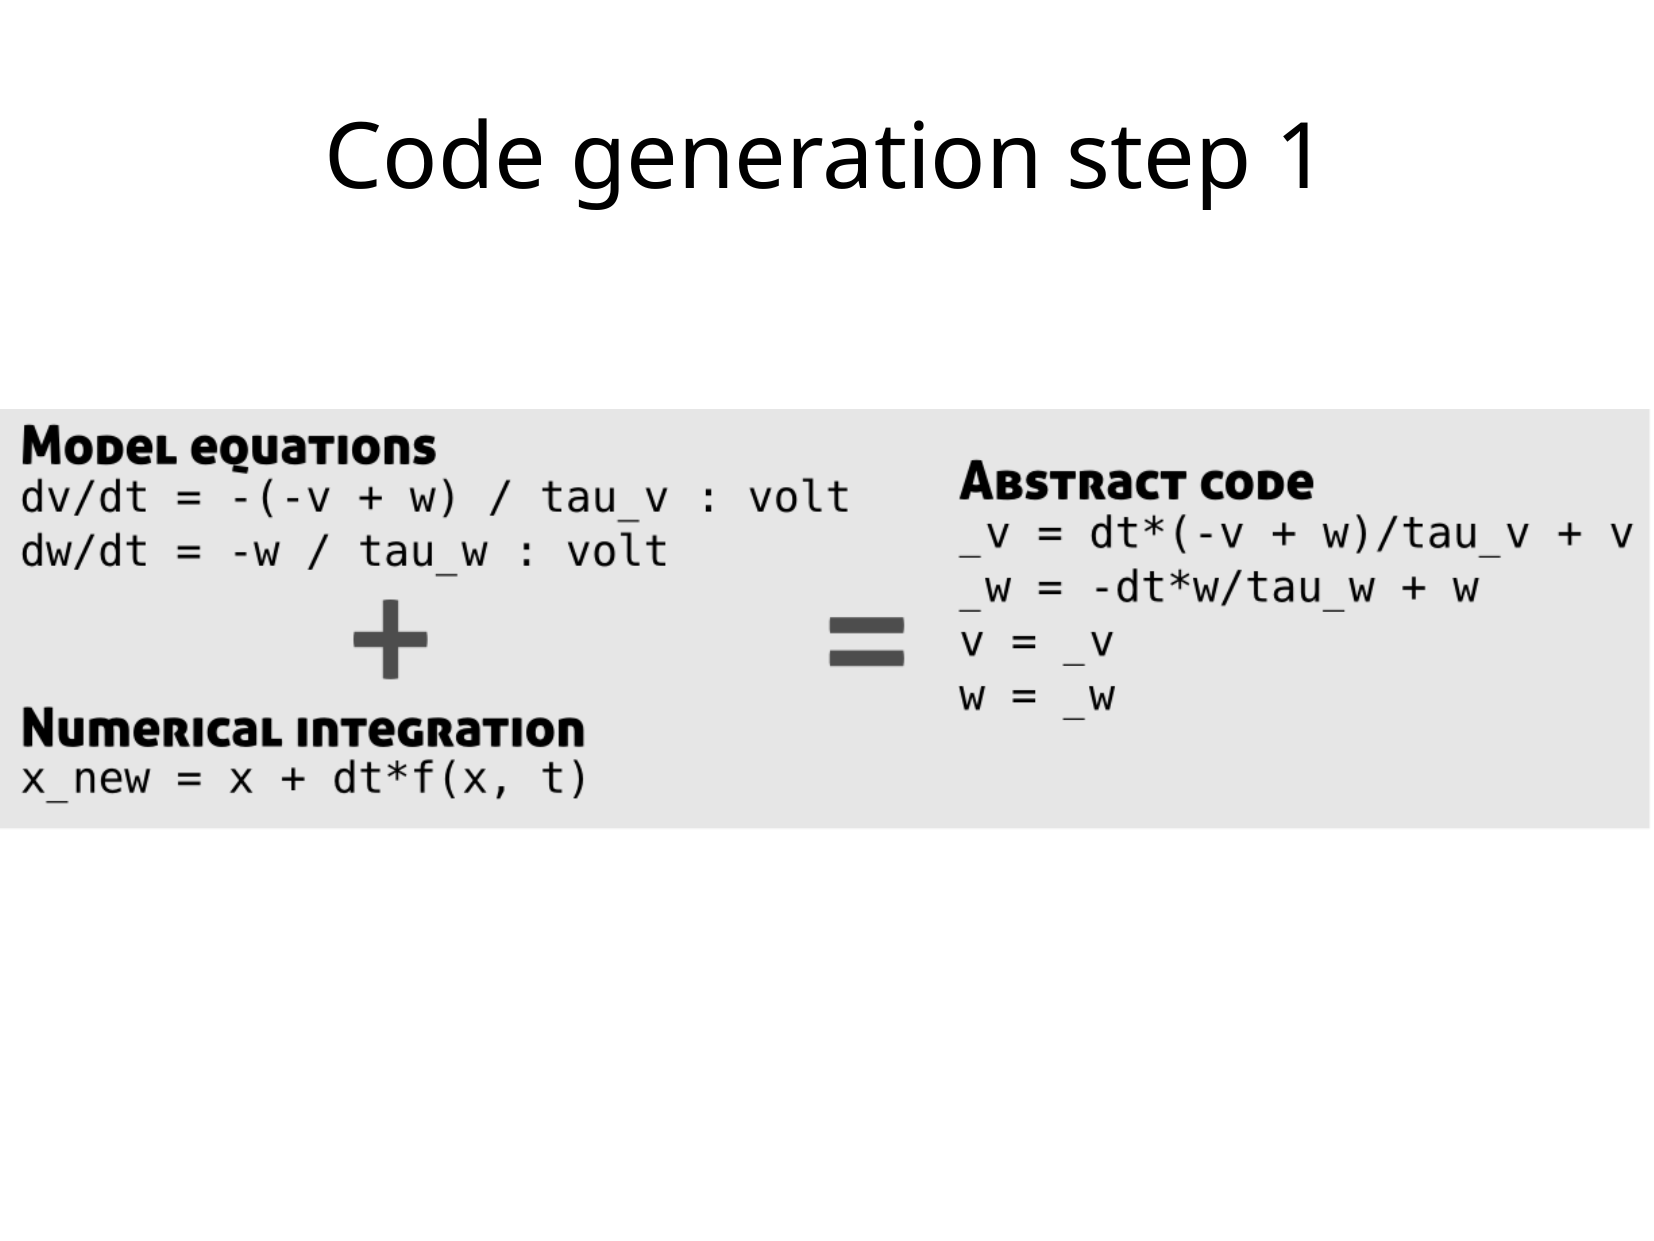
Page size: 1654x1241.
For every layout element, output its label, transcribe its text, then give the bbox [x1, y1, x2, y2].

title Code generation step 1 [82, 49, 1571, 257]
picture [0, 409, 1654, 831]
